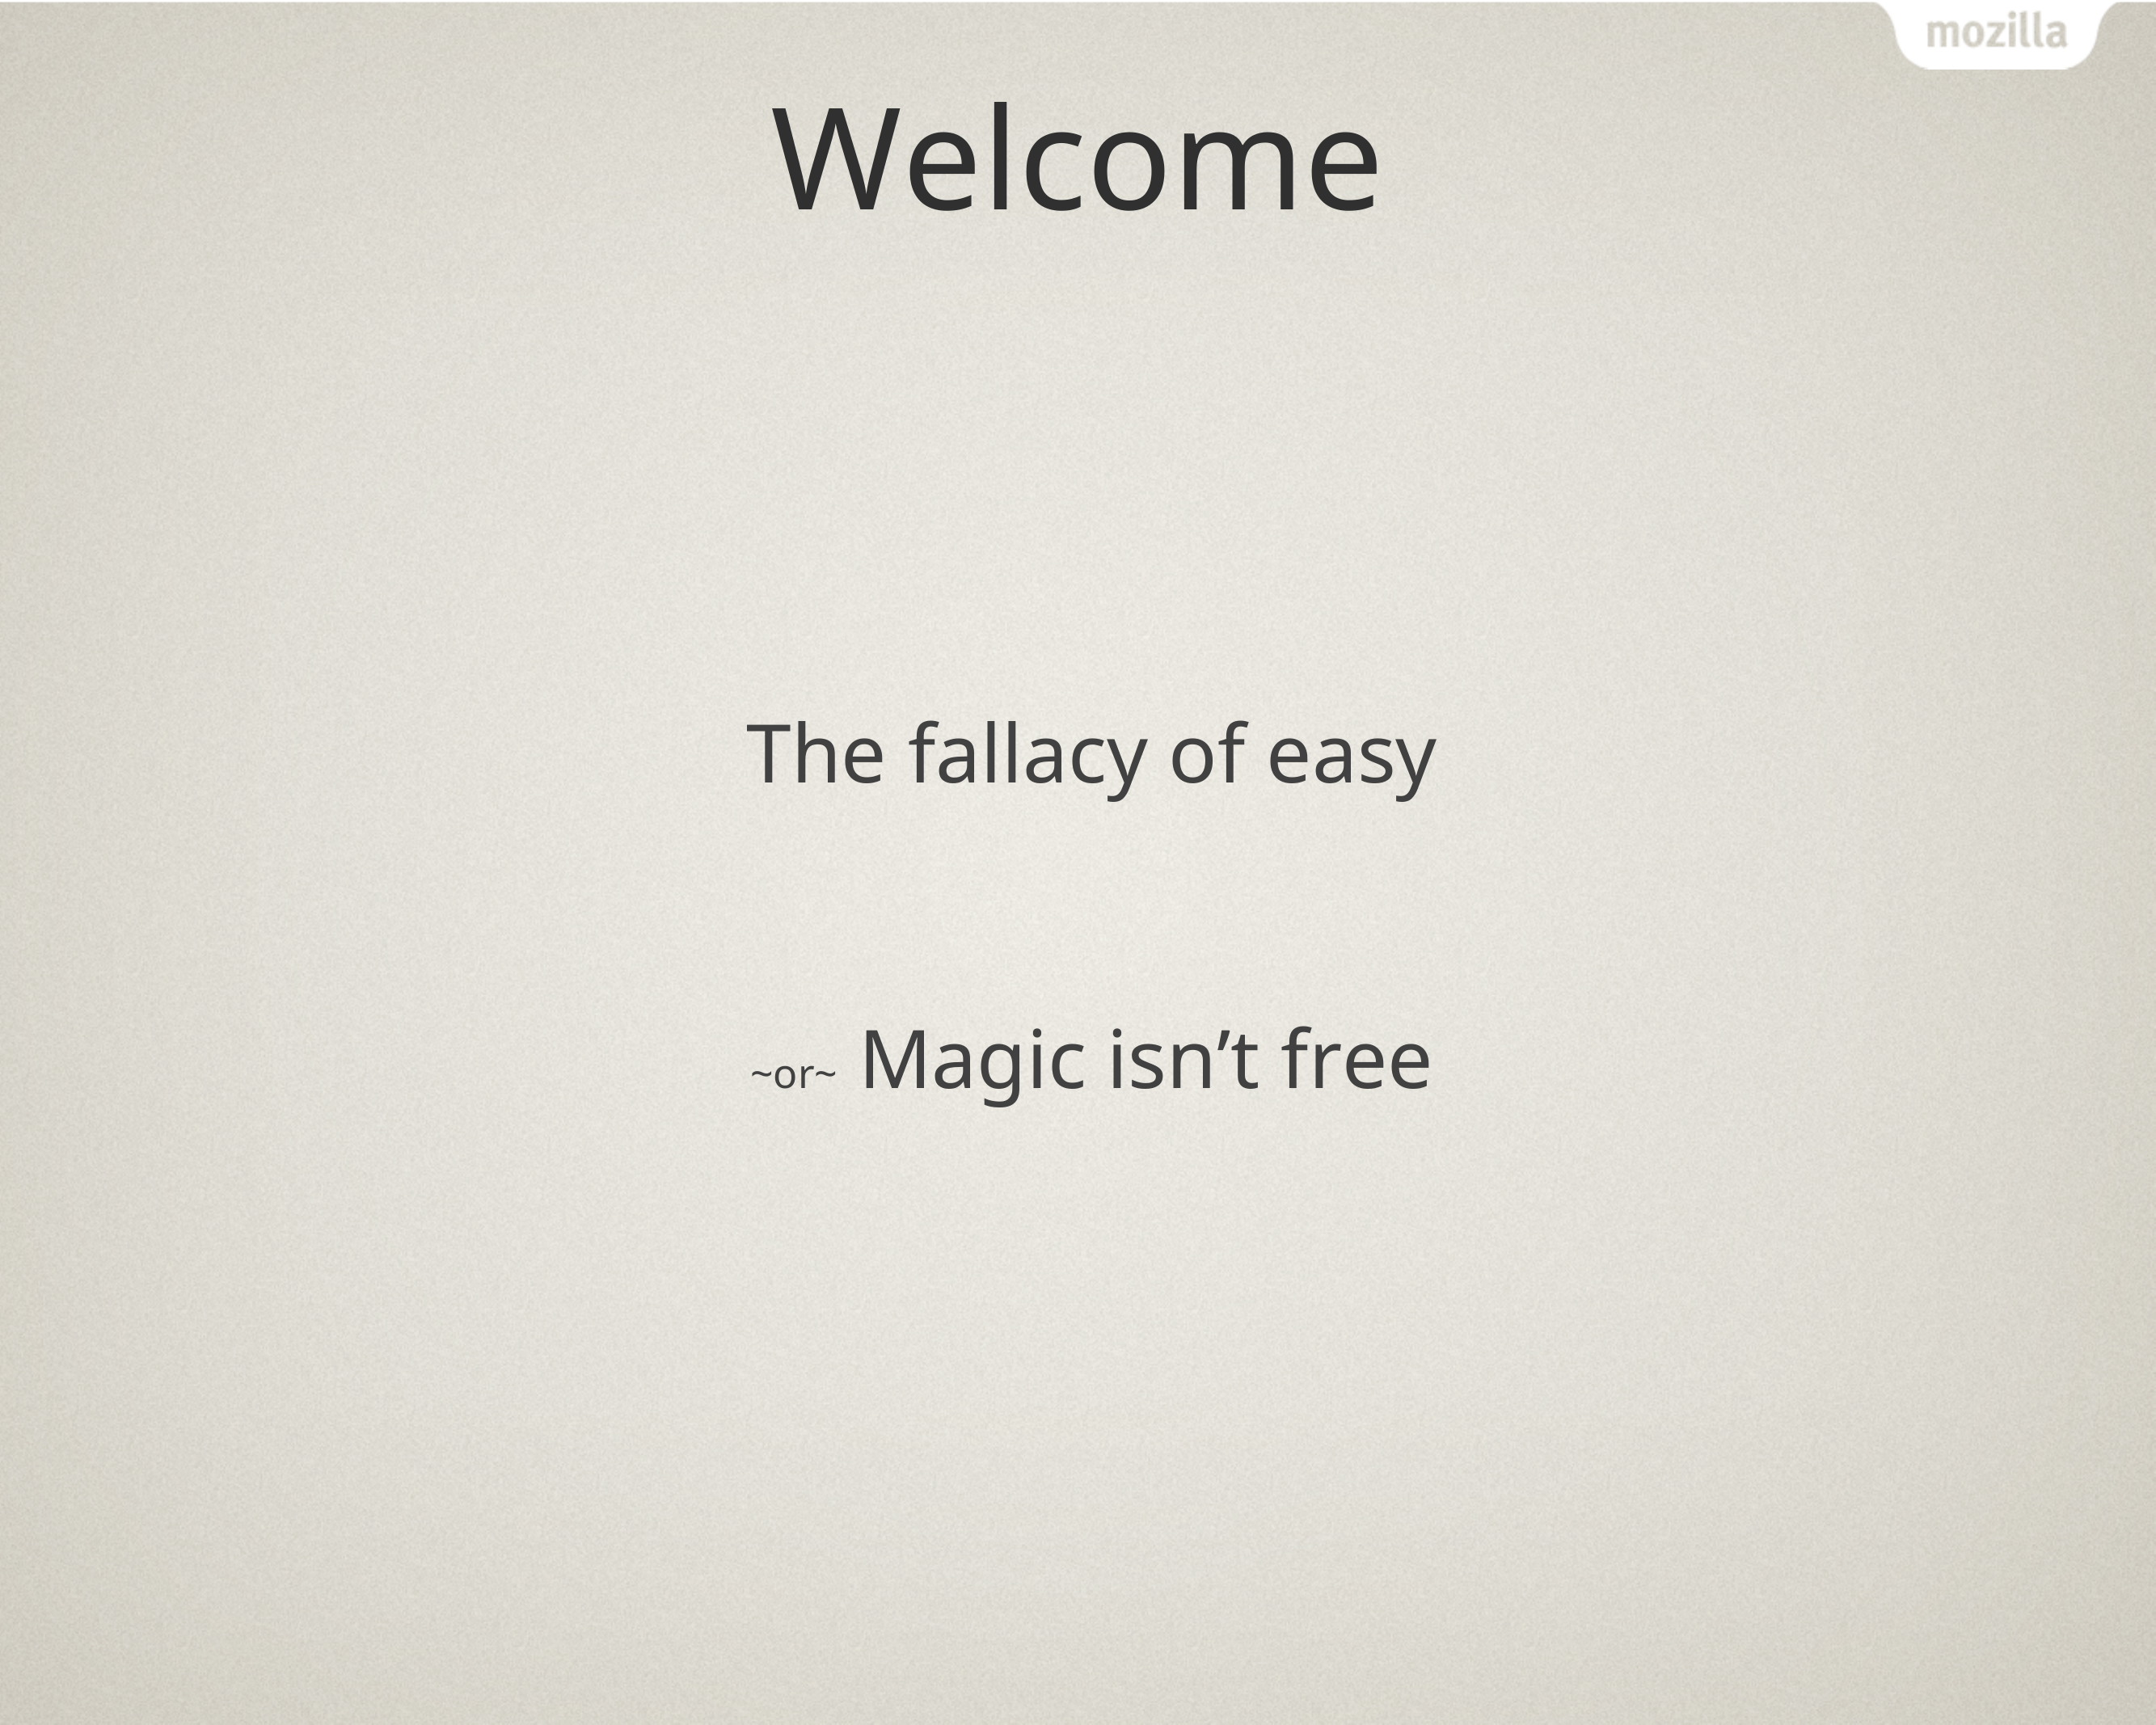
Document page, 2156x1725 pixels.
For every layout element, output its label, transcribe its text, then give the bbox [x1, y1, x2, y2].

picture [0, 0, 2156, 1725]
subtitle The fallacy of easy ~or~ Magic isn’t free [108, 403, 2048, 1404]
title Welcome [58, 45, 2097, 261]
